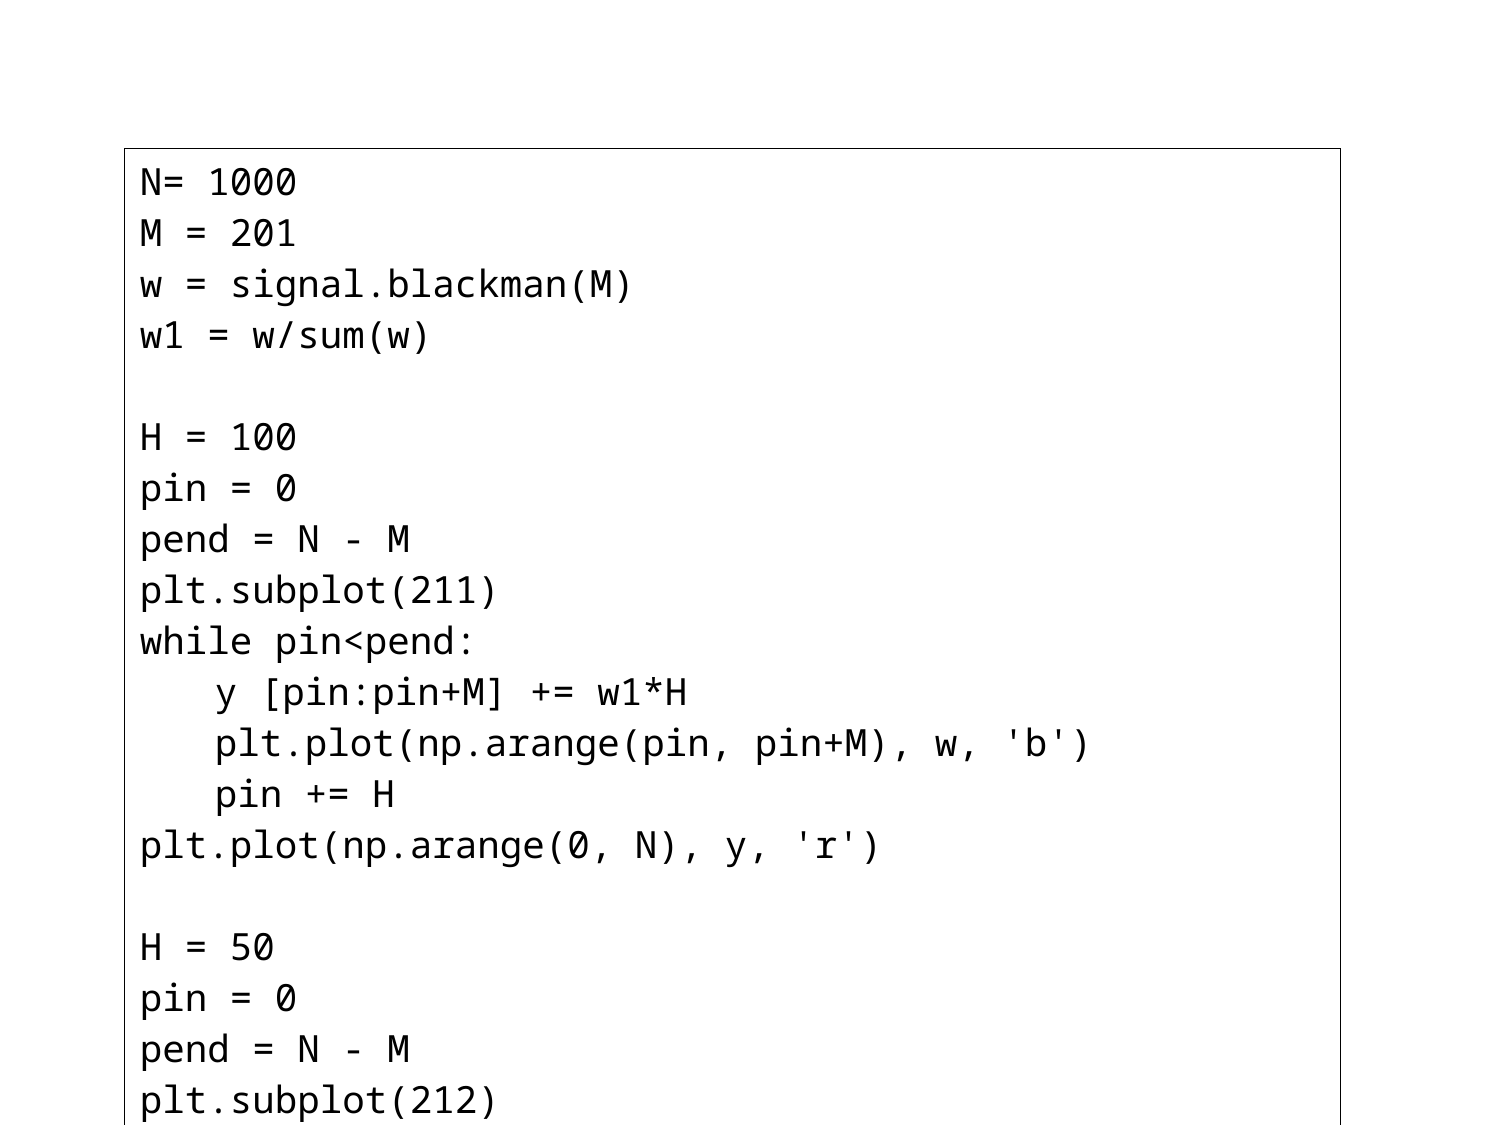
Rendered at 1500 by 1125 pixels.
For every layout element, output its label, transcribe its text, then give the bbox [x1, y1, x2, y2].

text_box N= 1000 M = 201 w = signal.blackman(M) w1 = w/sum(w) H = 100 pin = 0 pend = N - M plt.subplot(211) while pin<pend: y [pin:pin+M] += w1*H plt.plot(np.arange(pin, pin+M), w, 'b') pin += H plt.plot(np.arange(0, N), y, 'r') H = 50 pin = 0 pend = N - M plt.subplot(212) while pin<pend: y [pin:pin+M] += w1*H plt.plot(np.arange(pin, pin+M), w, 'b') pin += H plt.plot(np.arange(0, N), y, 'r') [124, 148, 1341, 1063]
